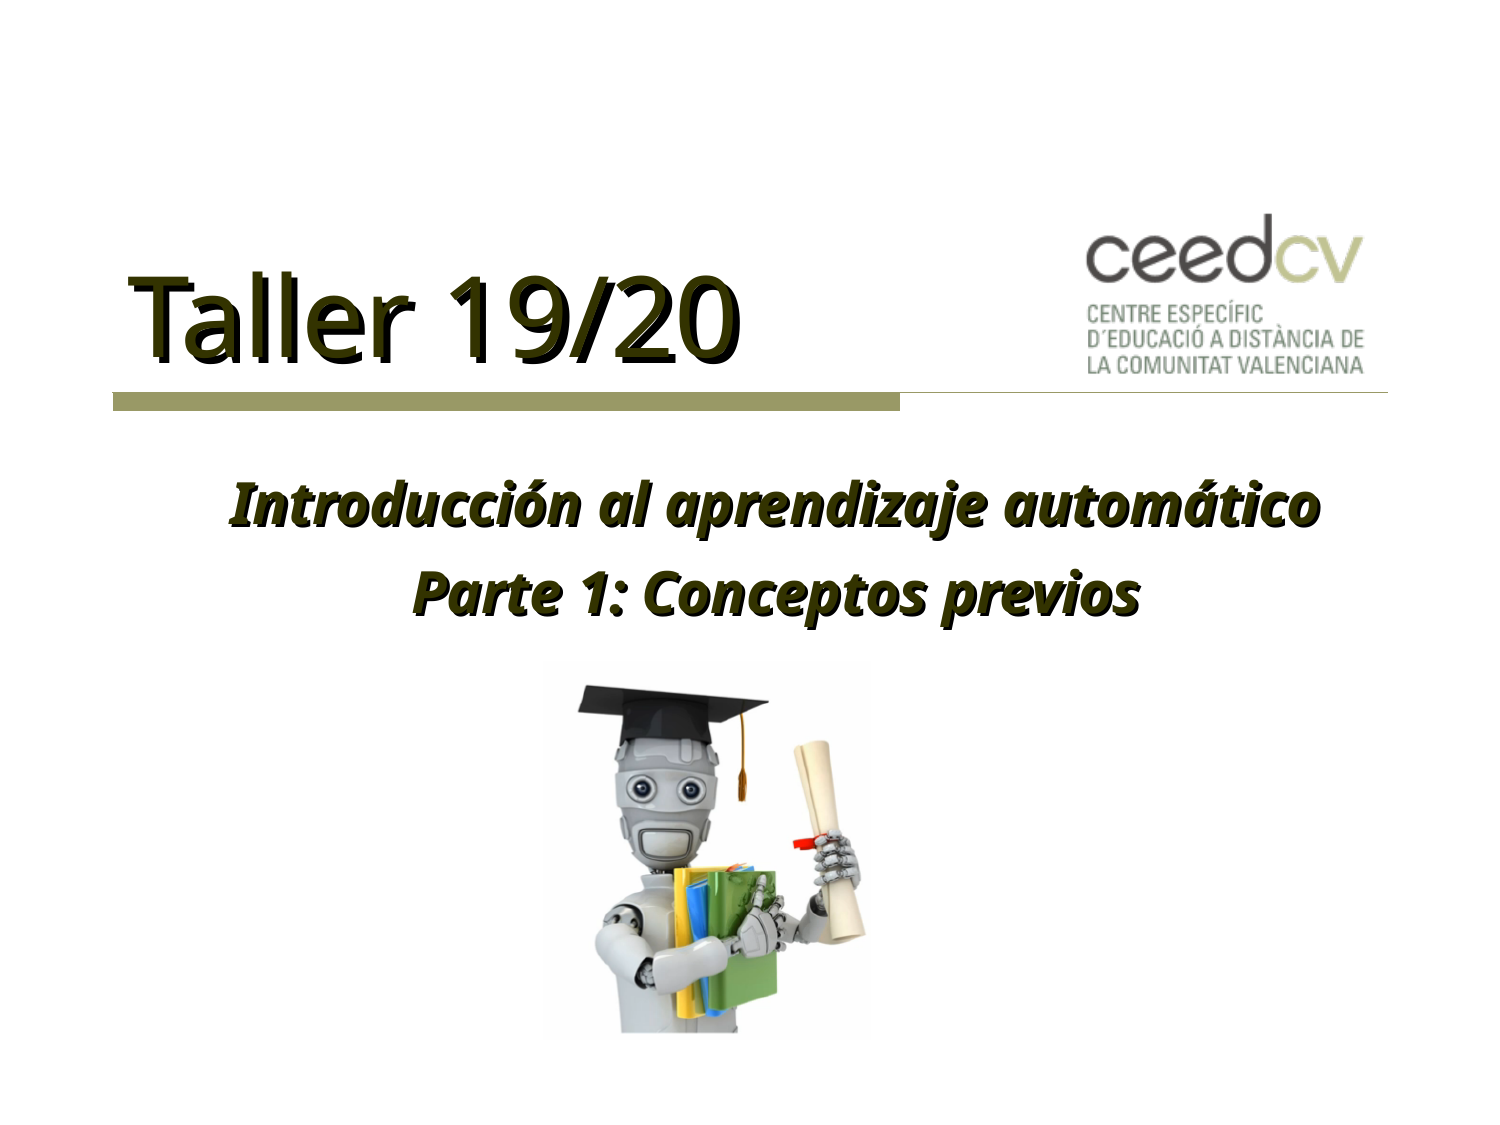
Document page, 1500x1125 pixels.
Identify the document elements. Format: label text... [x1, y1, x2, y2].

picture [1062, 200, 1388, 388]
picture [543, 661, 871, 1040]
title Taller 19/20 [112, 162, 1388, 388]
subtitle Introducción al aprendizaje automático Parte 1: Conceptos previos [130, 458, 1347, 745]
